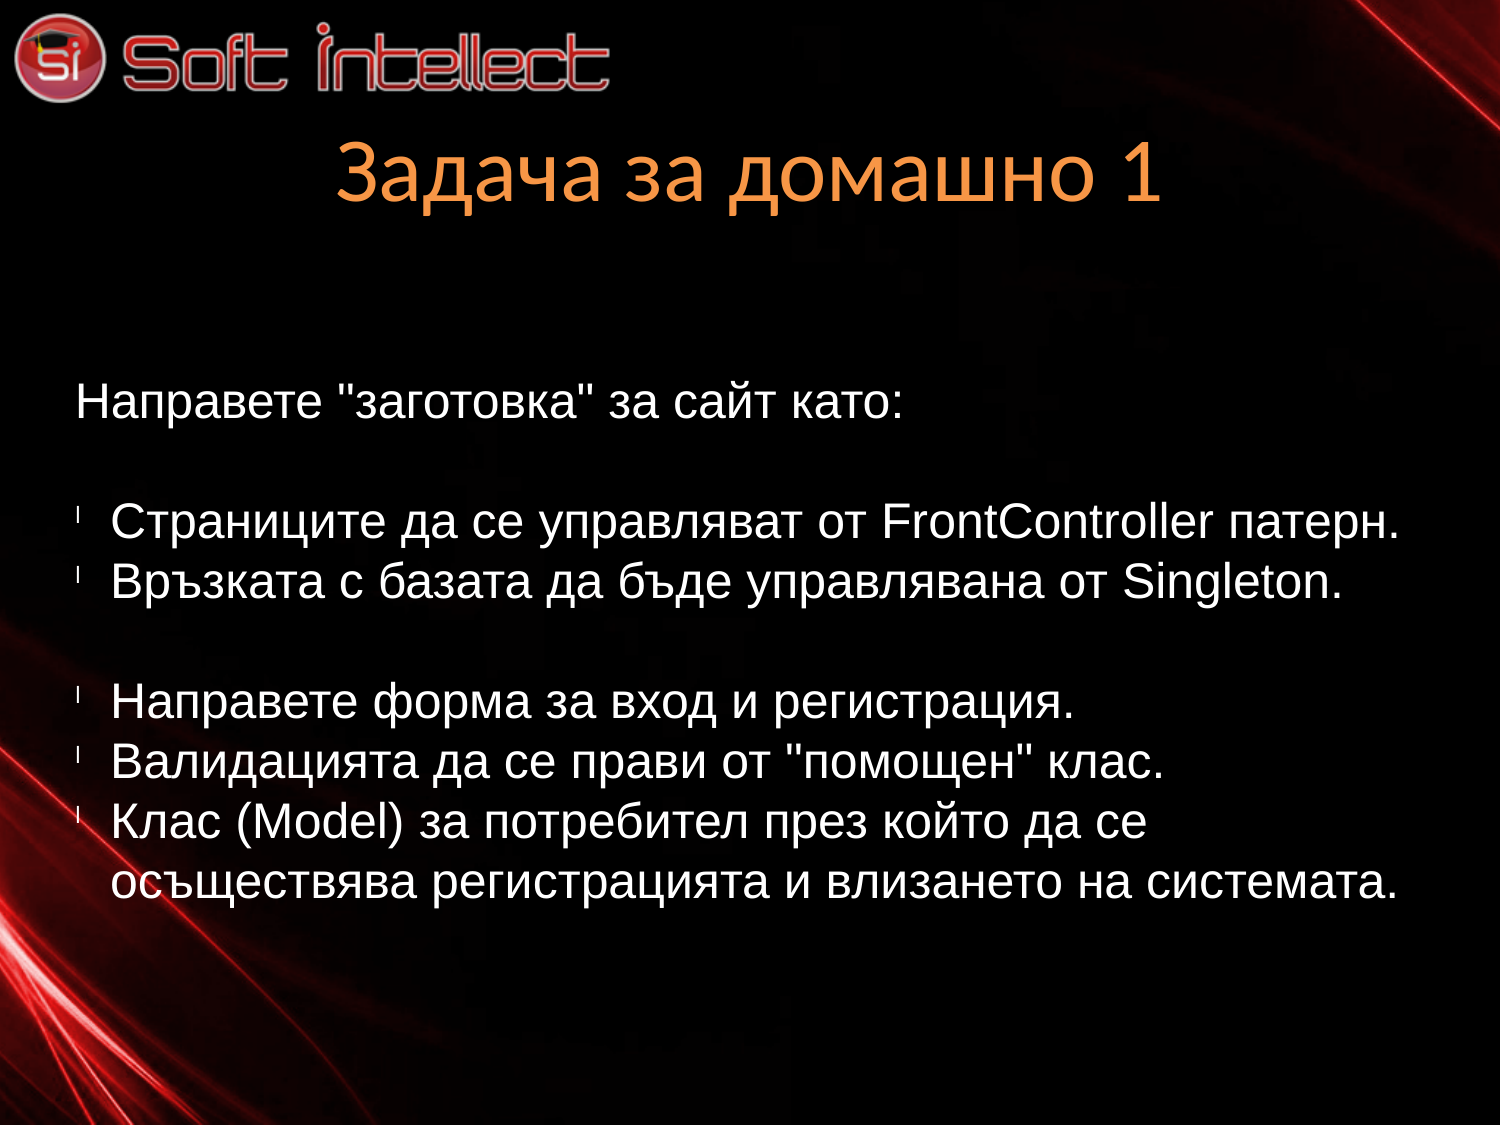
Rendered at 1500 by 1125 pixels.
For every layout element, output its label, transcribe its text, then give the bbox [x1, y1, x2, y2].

text_box Задача за домашно 1 [75, 71, 1425, 259]
picture [0, 0, 1500, 1125]
text_box Направете "заготовка" за сайт като: Страниците да се управляват от FrontController патерн. Връзката с базата да бъде управлявана от Singleton. Направете форма за вход и регистрация. Валидацията да се прави от "помощен" клас. Клас (Model) за потребител през който да се oсъществява регистрацията и влизането на системата. [60, 300, 1470, 540]
